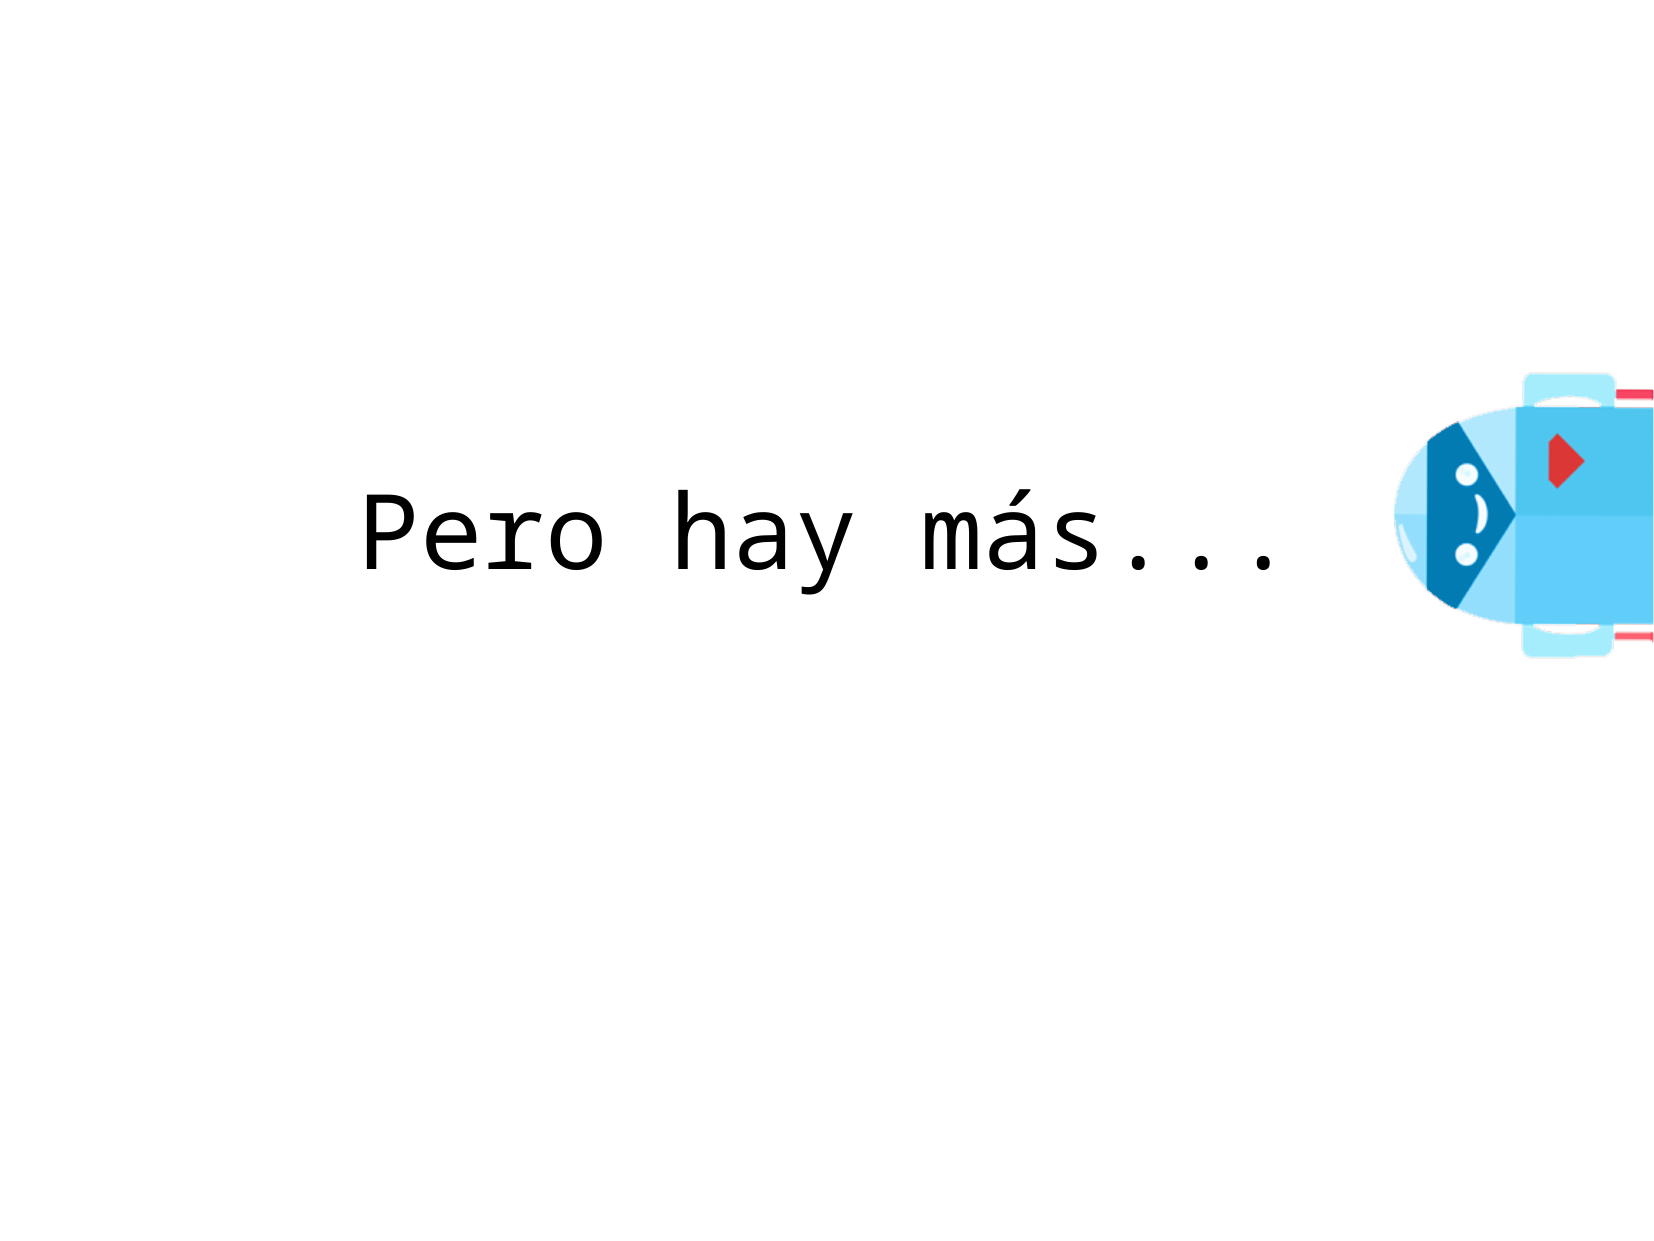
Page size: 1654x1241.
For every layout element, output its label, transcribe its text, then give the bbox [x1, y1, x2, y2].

picture [1392, 354, 1654, 676]
subtitle Pero hay más... [82, 49, 1571, 1010]
